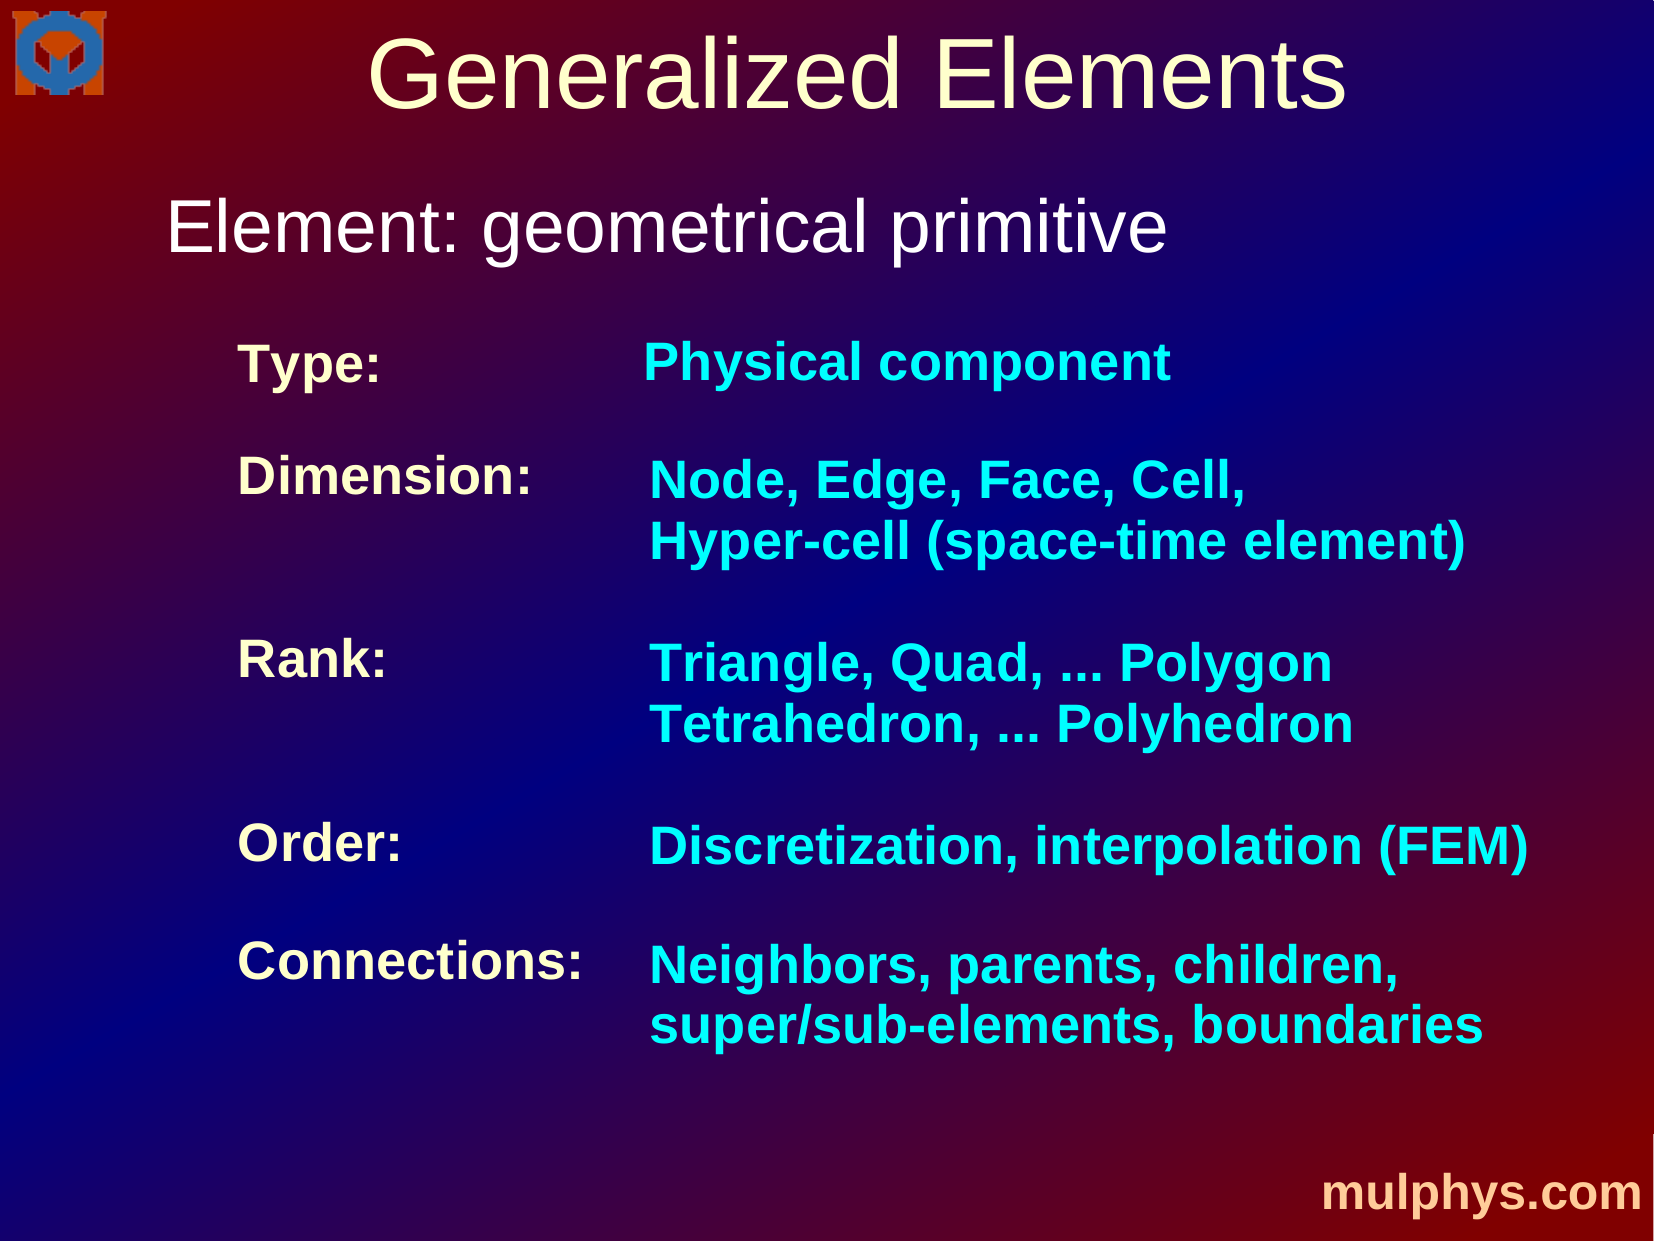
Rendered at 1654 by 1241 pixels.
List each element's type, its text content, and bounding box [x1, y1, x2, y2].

text_box Discretization, interpolation (FEM) [649, 815, 1592, 902]
text_box mulphys.com [1320, 1164, 1644, 1230]
text_box Element: geometrical primitive [165, 184, 1274, 278]
text_box Node, Edge, Face, Cell, Hyper-cell (space-time element) [649, 449, 1545, 590]
picture [11, 11, 110, 95]
text_box Triangle, Quad, ... Polygon Tetrahedron, ... Polyhedron [649, 632, 1392, 773]
text_box Order: [237, 812, 450, 892]
text_box Physical component [643, 331, 1386, 411]
text_box Neighbors, parents, children, super/sub-elements, boundaries [649, 934, 1502, 1075]
text_box Connections: [237, 930, 616, 1010]
text_box Dimension: [237, 445, 564, 525]
text_box Rank: [237, 628, 450, 708]
text_box Type: [237, 333, 450, 413]
title Generalized Elements [144, 5, 1571, 143]
